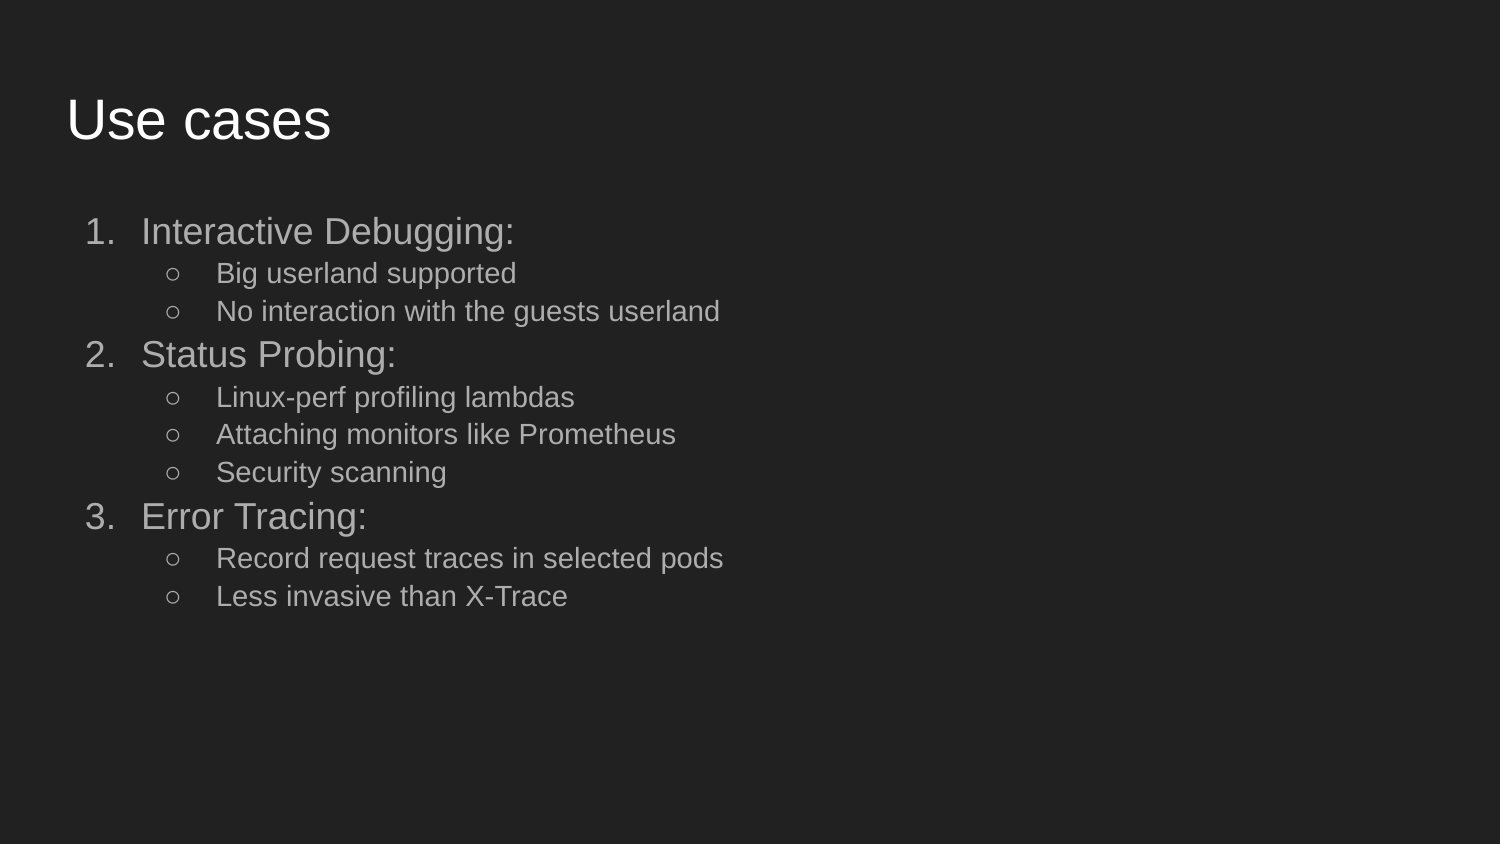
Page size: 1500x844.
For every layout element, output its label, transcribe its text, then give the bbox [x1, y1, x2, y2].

list Interactive Debugging: Big userland supported No interaction with the guests userland Status Probing: Linux-perf profiling lambdas Attaching monitors like Prometheus Security scanning Error Tracing: Record request traces in selected pods Less invasive than X-Trace [51, 189, 1449, 750]
title Use cases [51, 72, 1449, 167]
